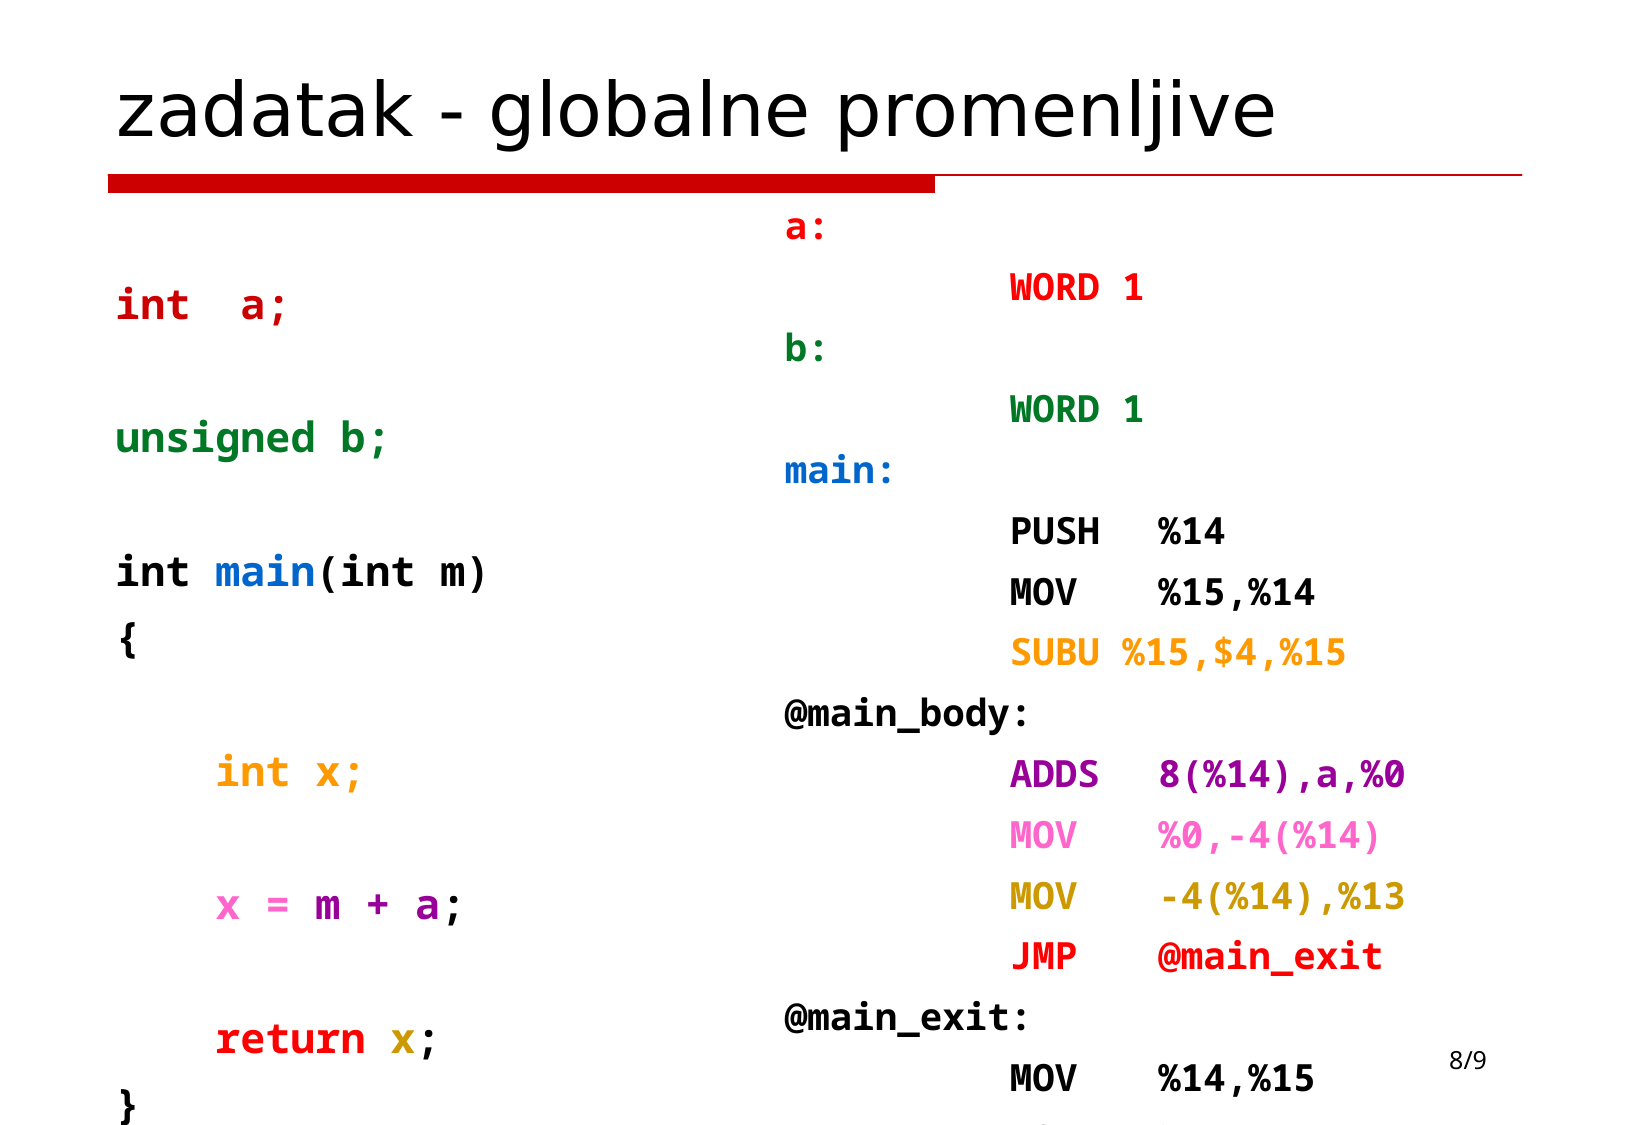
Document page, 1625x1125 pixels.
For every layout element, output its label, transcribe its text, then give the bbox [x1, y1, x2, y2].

list int a; unsigned b; int main(int m) { int x; x = m + a; return x; } [100, 200, 647, 1110]
title zadatak - globalne promenljive [101, 49, 1523, 162]
list a: WORD 1 b: WORD 1 main: PUSH %14 MOV %15,%14 SUBU %15,$4,%15 @main_body: ADDS 8(%14),a,%0 MOV %0,-4(%14) MOV -4(%14),%13 JMP @main_exit @main_exit: MOV %14,%15 POP %14 RET [784, 200, 1567, 1123]
